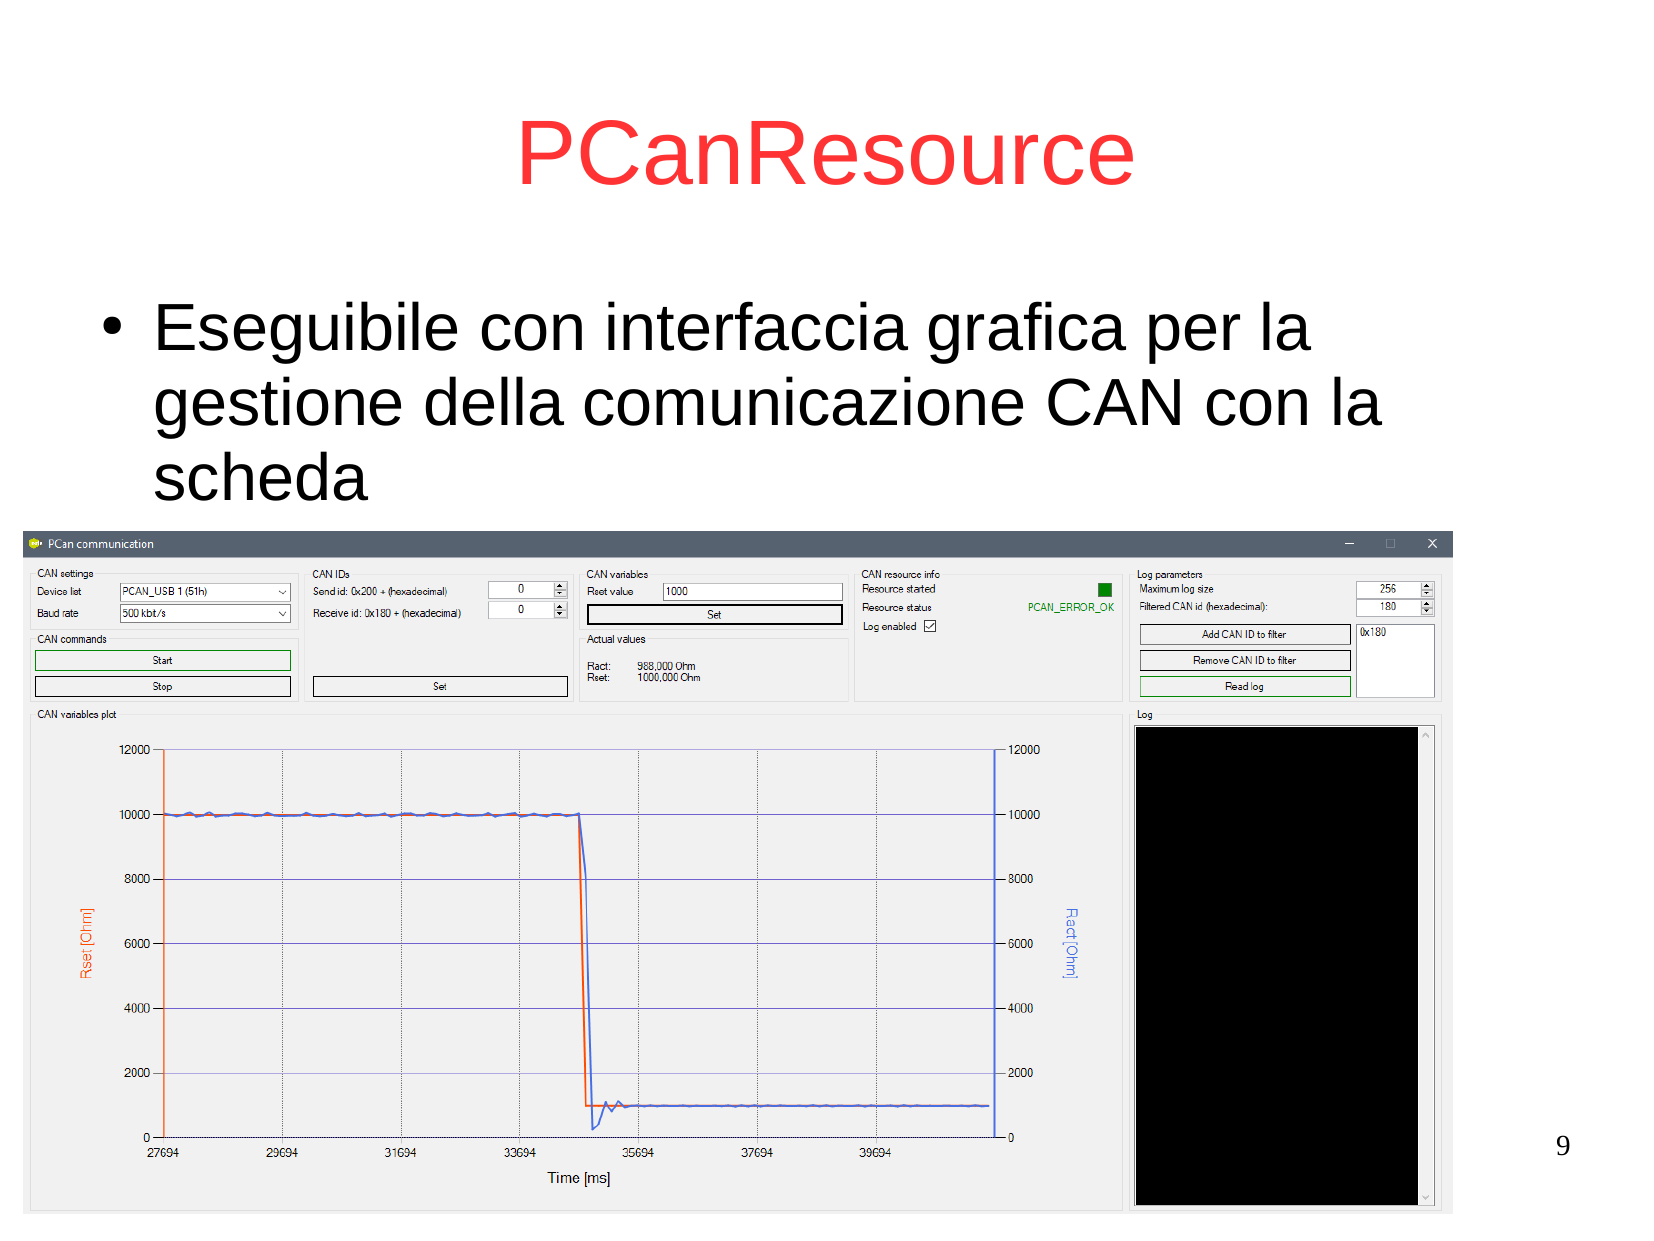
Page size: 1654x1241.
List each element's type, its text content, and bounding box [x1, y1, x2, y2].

title PCanResource [82, 49, 1571, 257]
picture [23, 531, 1453, 1214]
list Eseguibile con interfaccia grafica per la gestione della comunicazione CAN con la scheda [82, 290, 1571, 1109]
